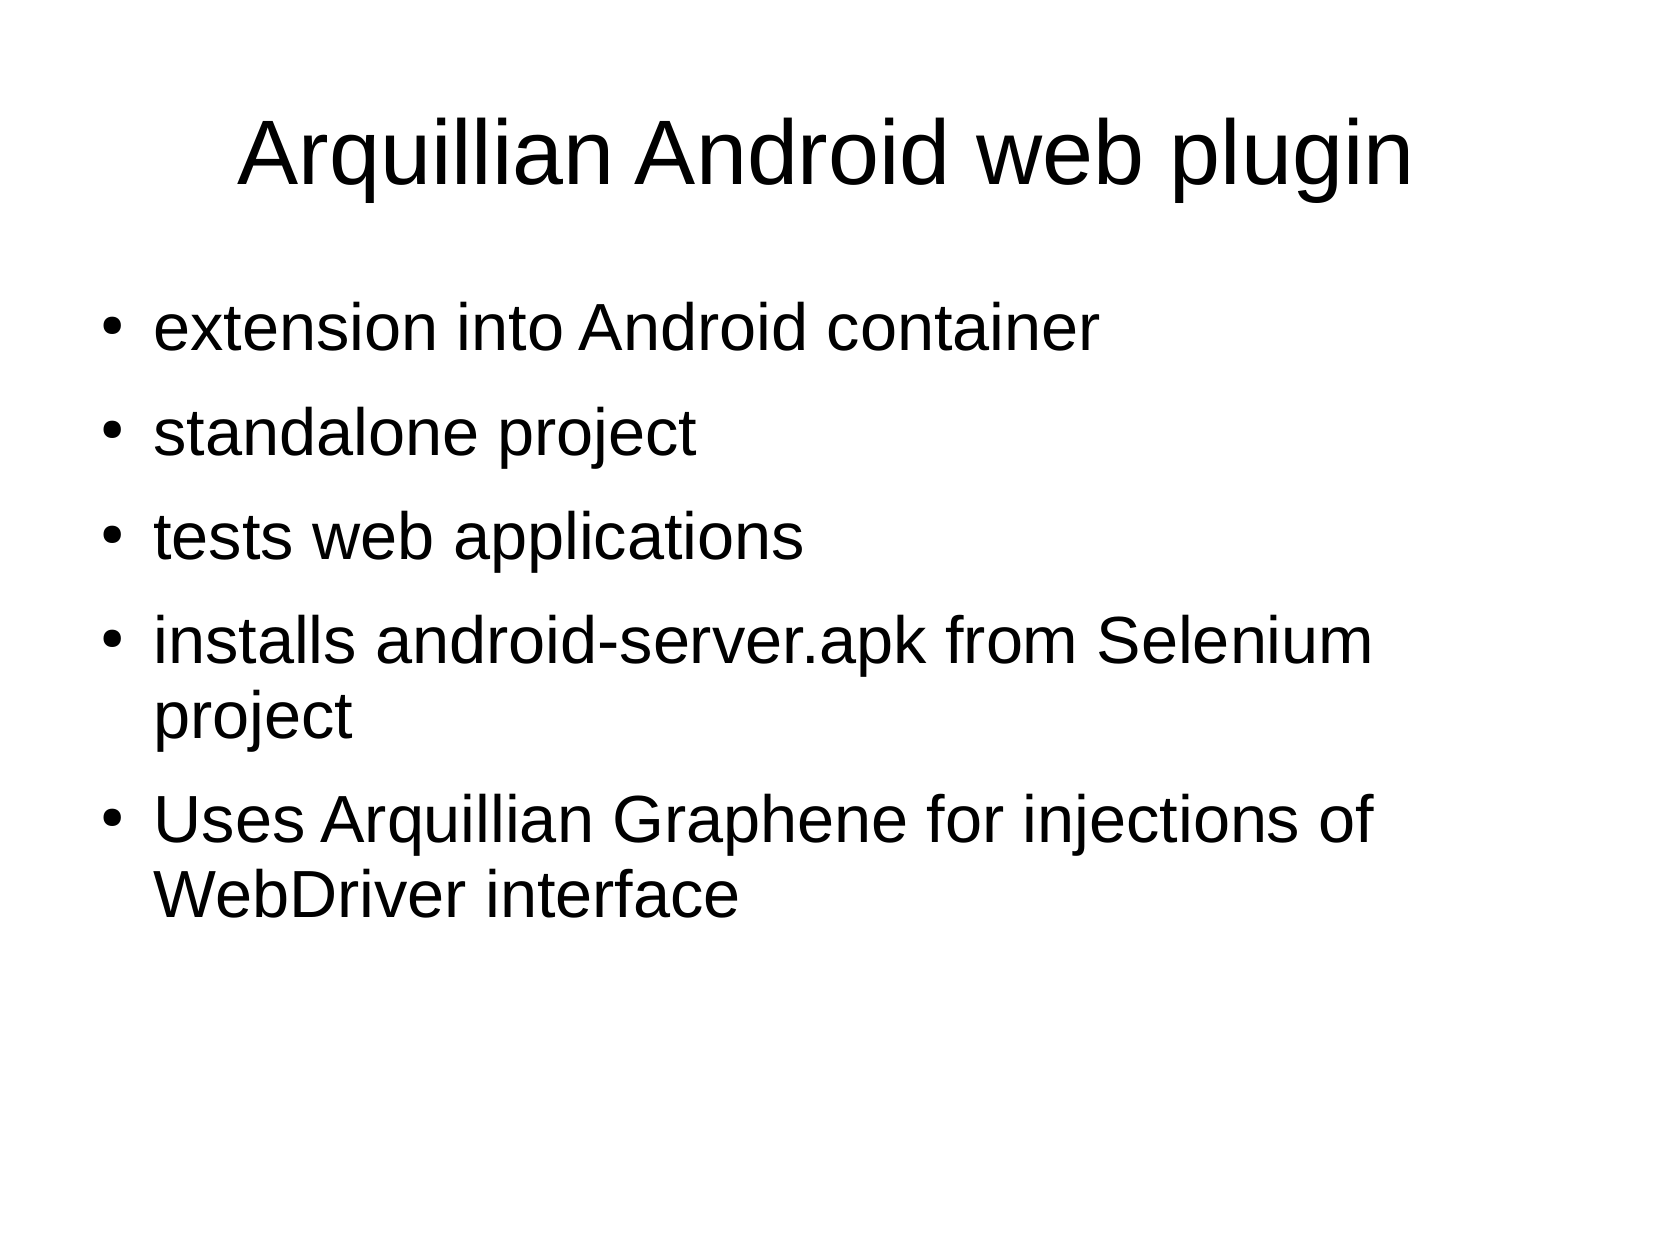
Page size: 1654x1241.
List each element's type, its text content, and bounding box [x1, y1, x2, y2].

title Arquillian Android web plugin [82, 49, 1571, 257]
list extension into Android container standalone project tests web applications installs android-server.apk from Selenium project Uses Arquillian Graphene for injections of WebDriver interface [82, 290, 1538, 1010]
